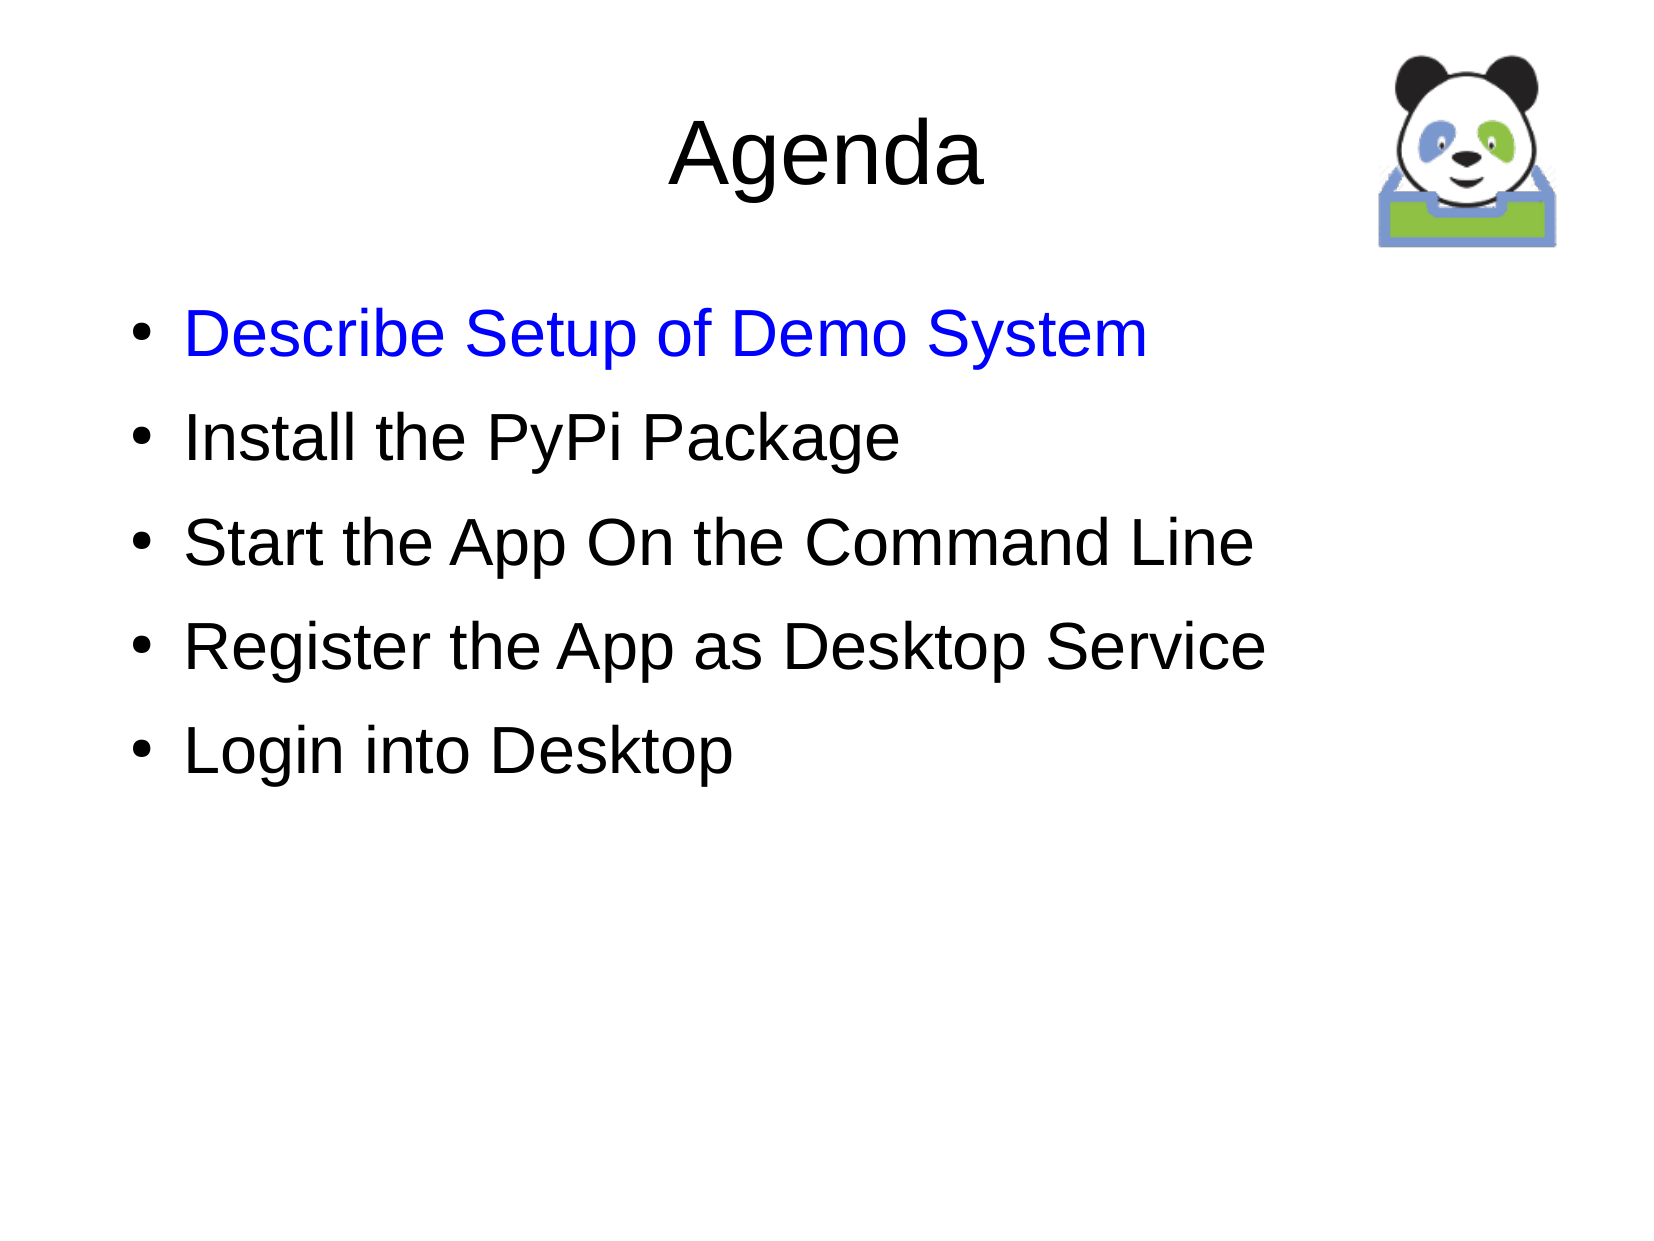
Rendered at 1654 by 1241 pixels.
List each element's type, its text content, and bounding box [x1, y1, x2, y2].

title Agenda [82, 49, 1571, 257]
list Describe Setup of Demo System Install the PyPi Package Start the App On the Command Line Register the App as Desktop Service Login into Desktop [82, 296, 1571, 1016]
